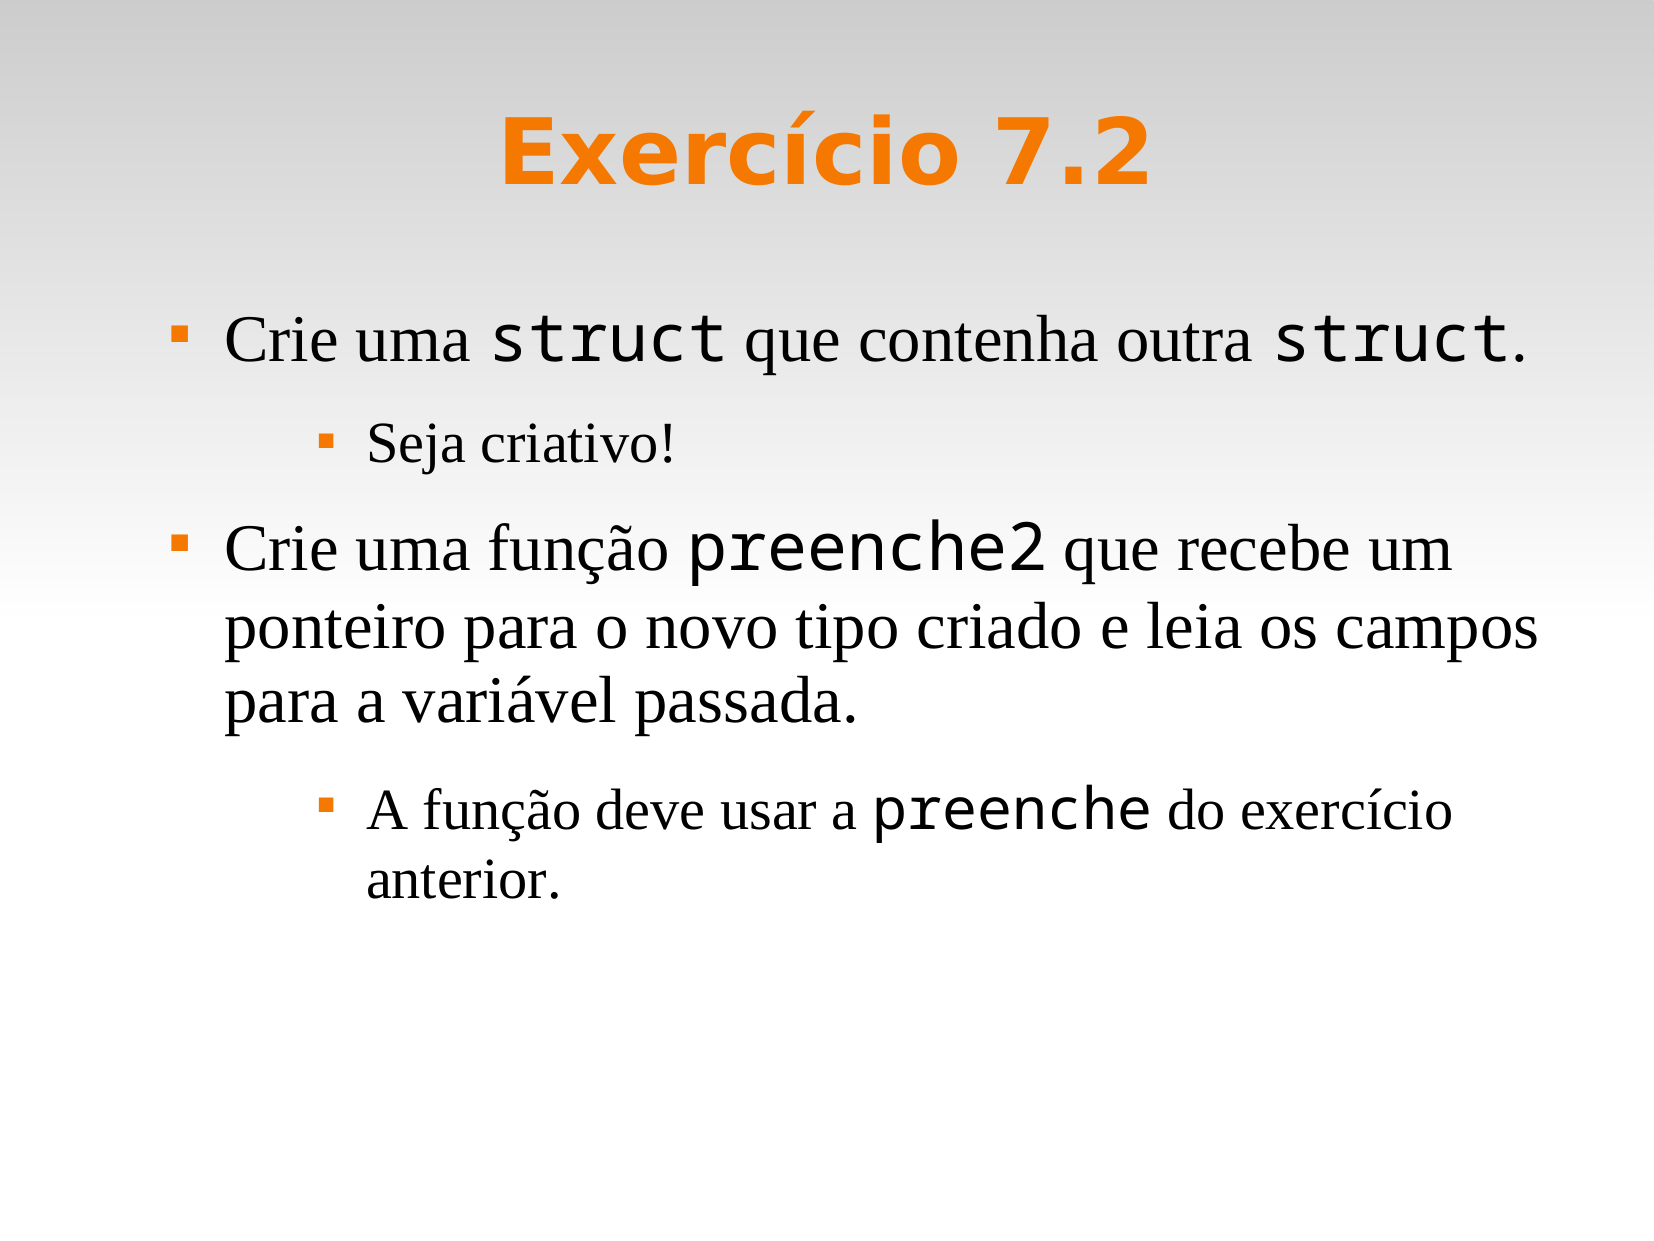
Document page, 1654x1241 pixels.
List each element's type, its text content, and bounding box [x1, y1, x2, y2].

list Crie uma struct que contenha outra struct. Seja criativo! Crie uma função preenche2 que recebe um ponteiro para o novo tipo criado e leia os campos para a variável passada. A função deve usar a preenche do exercício anterior. [82, 290, 1571, 1109]
title Exercício 7.2 [82, 49, 1571, 257]
